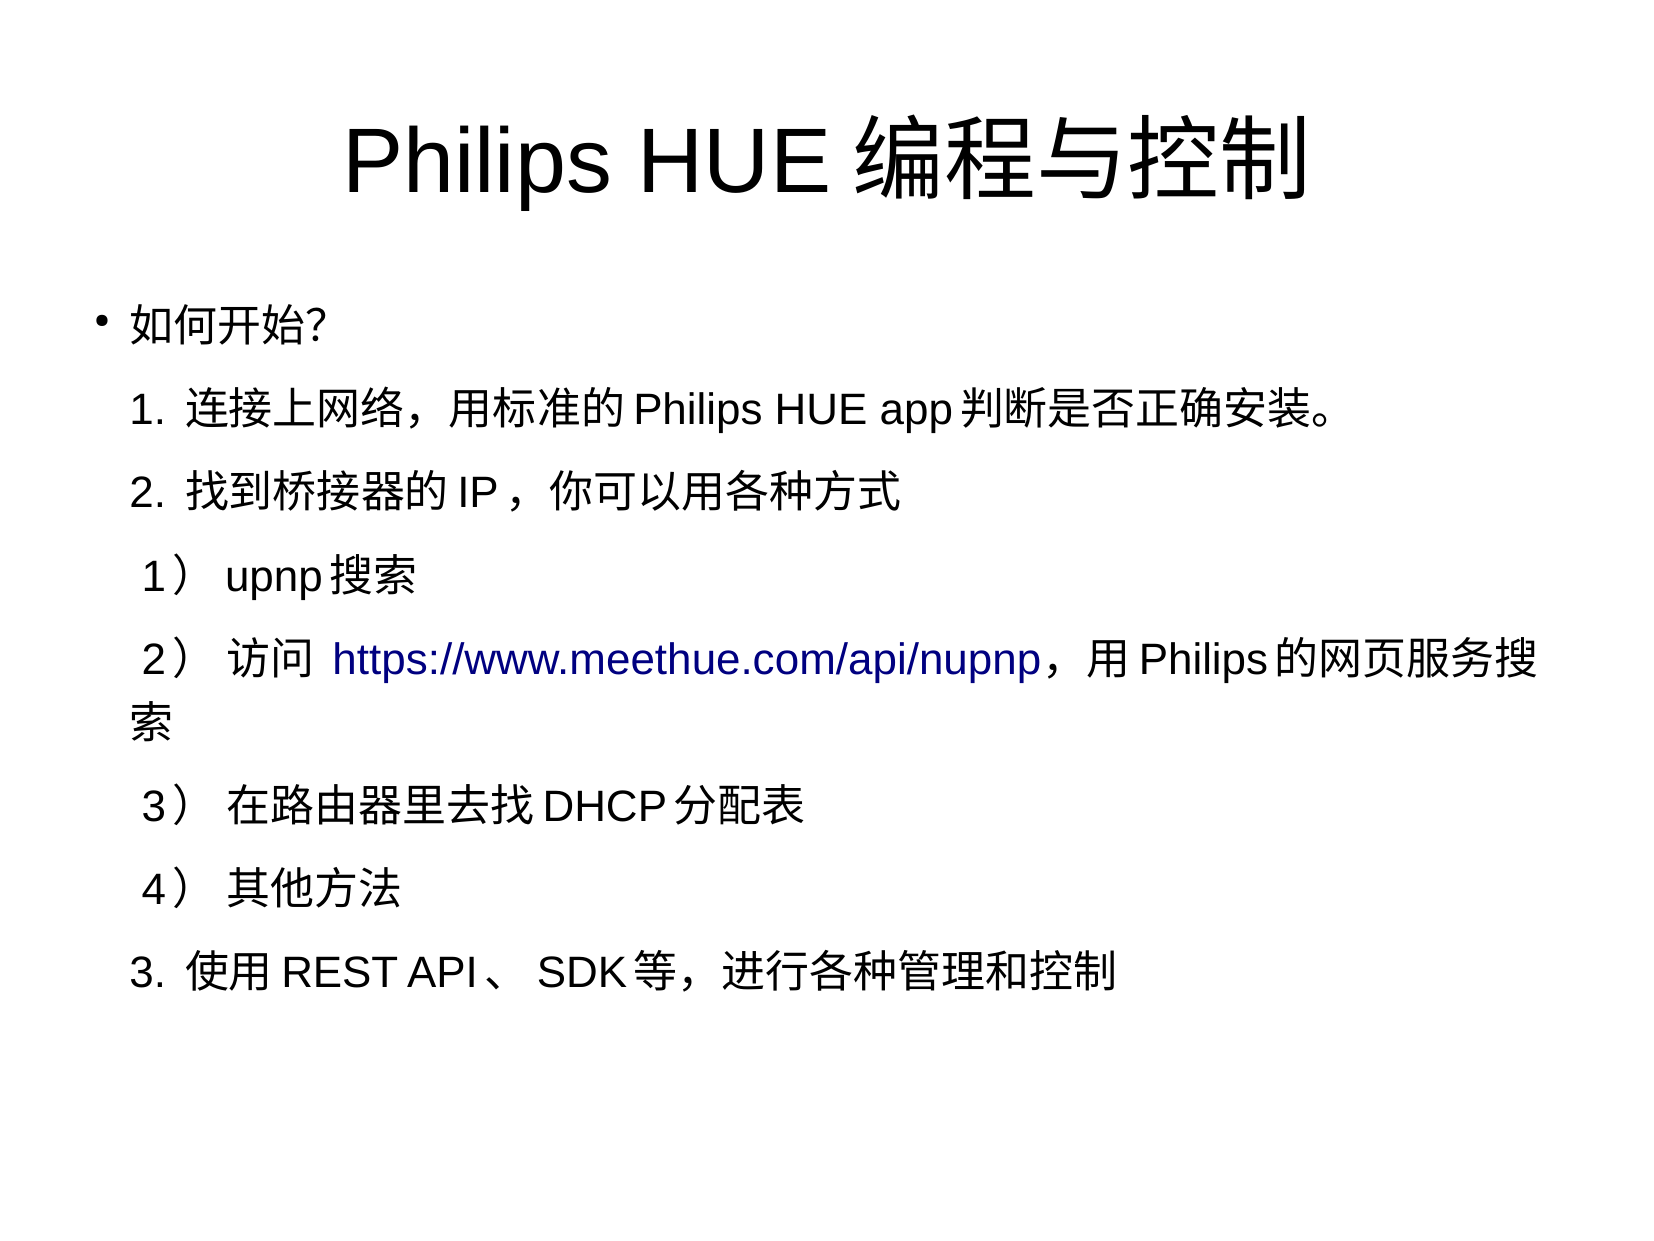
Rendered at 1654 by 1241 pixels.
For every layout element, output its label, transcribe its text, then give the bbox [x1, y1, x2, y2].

list 如何开始？ 1. 连接上网络，用标准的Philips HUE app判断是否正确安装。 2. 找到桥接器的IP，你可以用各种方式 1）upnp搜索 2） 访问 https://www.meethue.com/api/nupnp，用Philips的网页服务搜索 3） 在路由器里去找DHCP分配表 4） 其他方法 3. 使用REST API、SDK等，进行各种管理和控制 [82, 290, 1571, 1010]
title Philips HUE编程与控制 [82, 49, 1571, 257]
